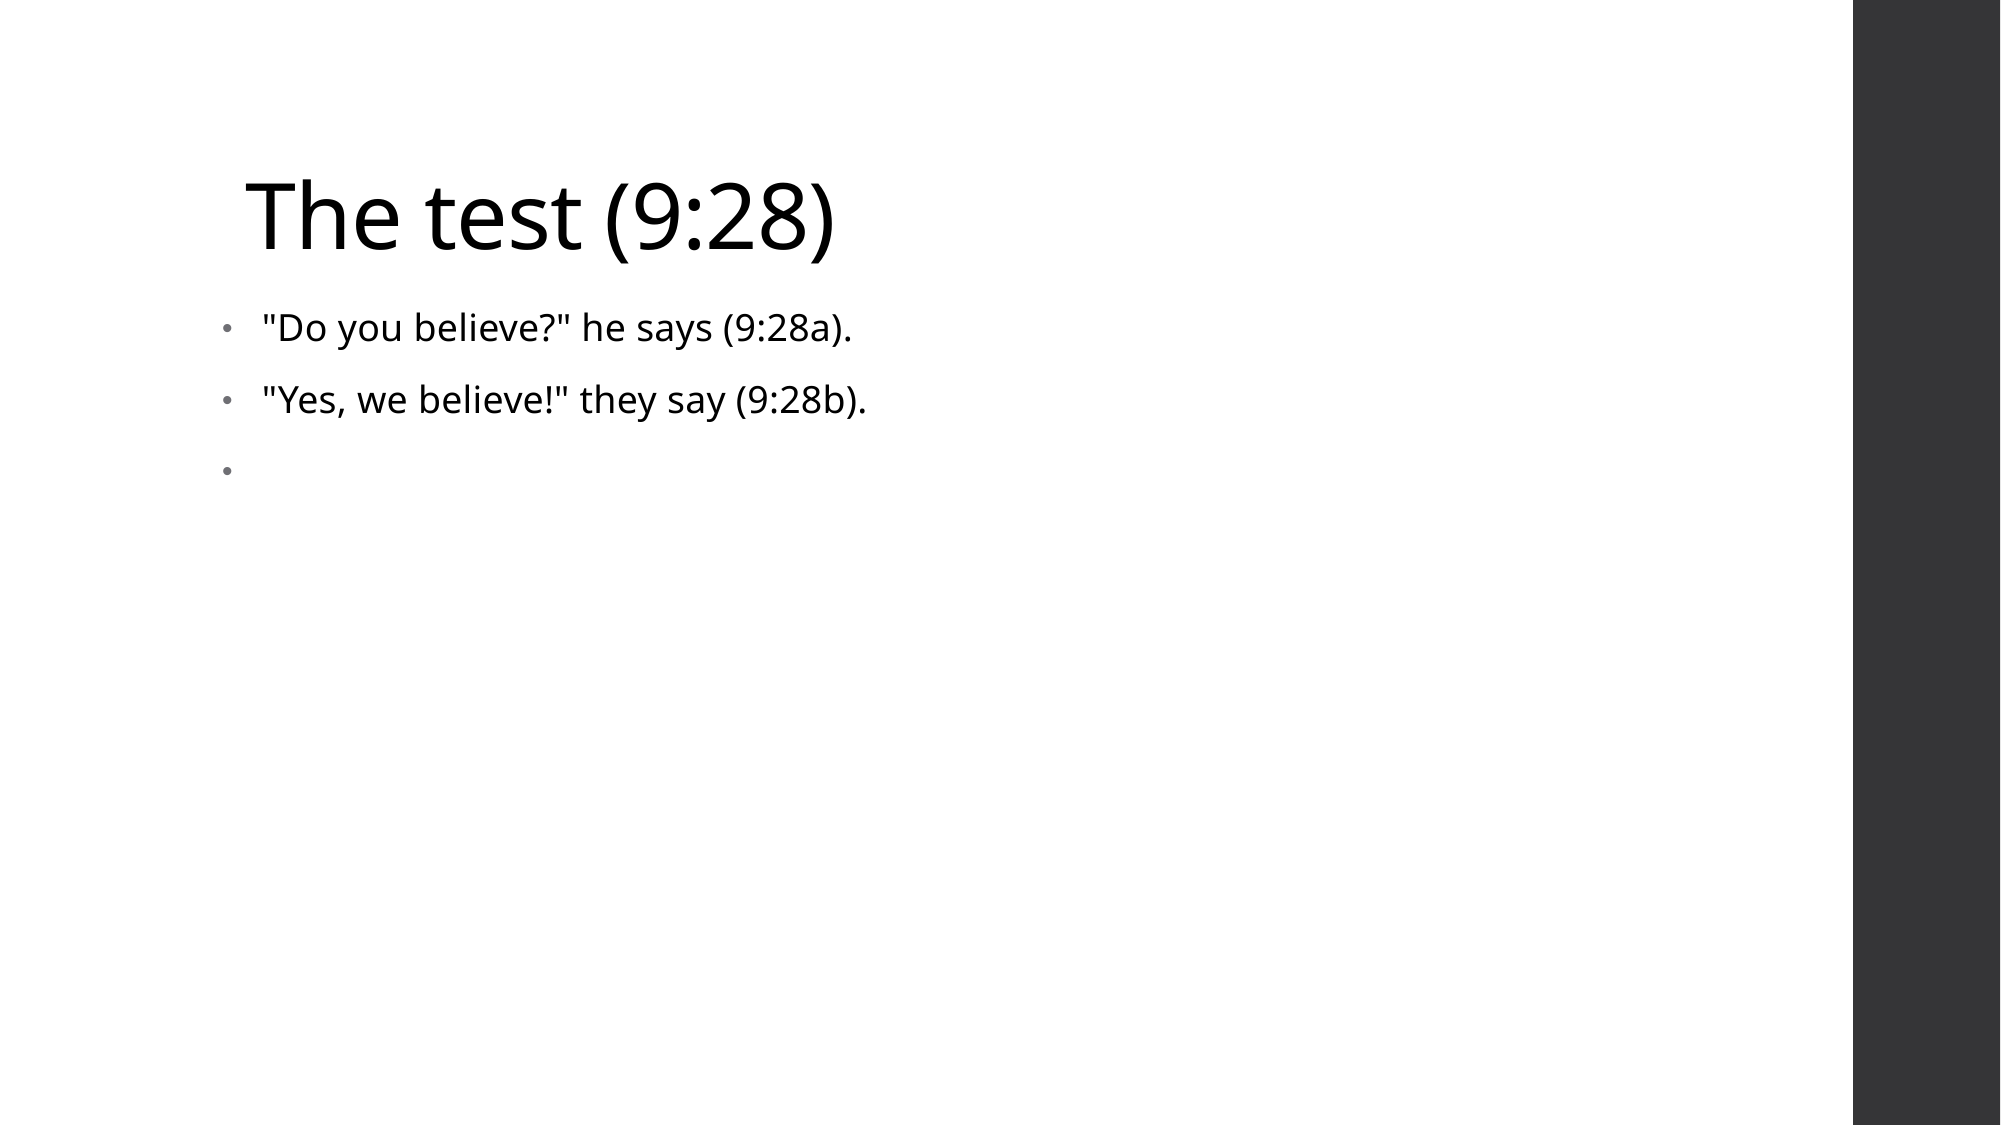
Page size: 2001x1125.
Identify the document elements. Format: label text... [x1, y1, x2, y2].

title The test (9:28) [206, 60, 1797, 278]
list "Do you believe?" he says (9:28a). "Yes, we believe!" they say (9:28b). [206, 299, 1617, 1014]
